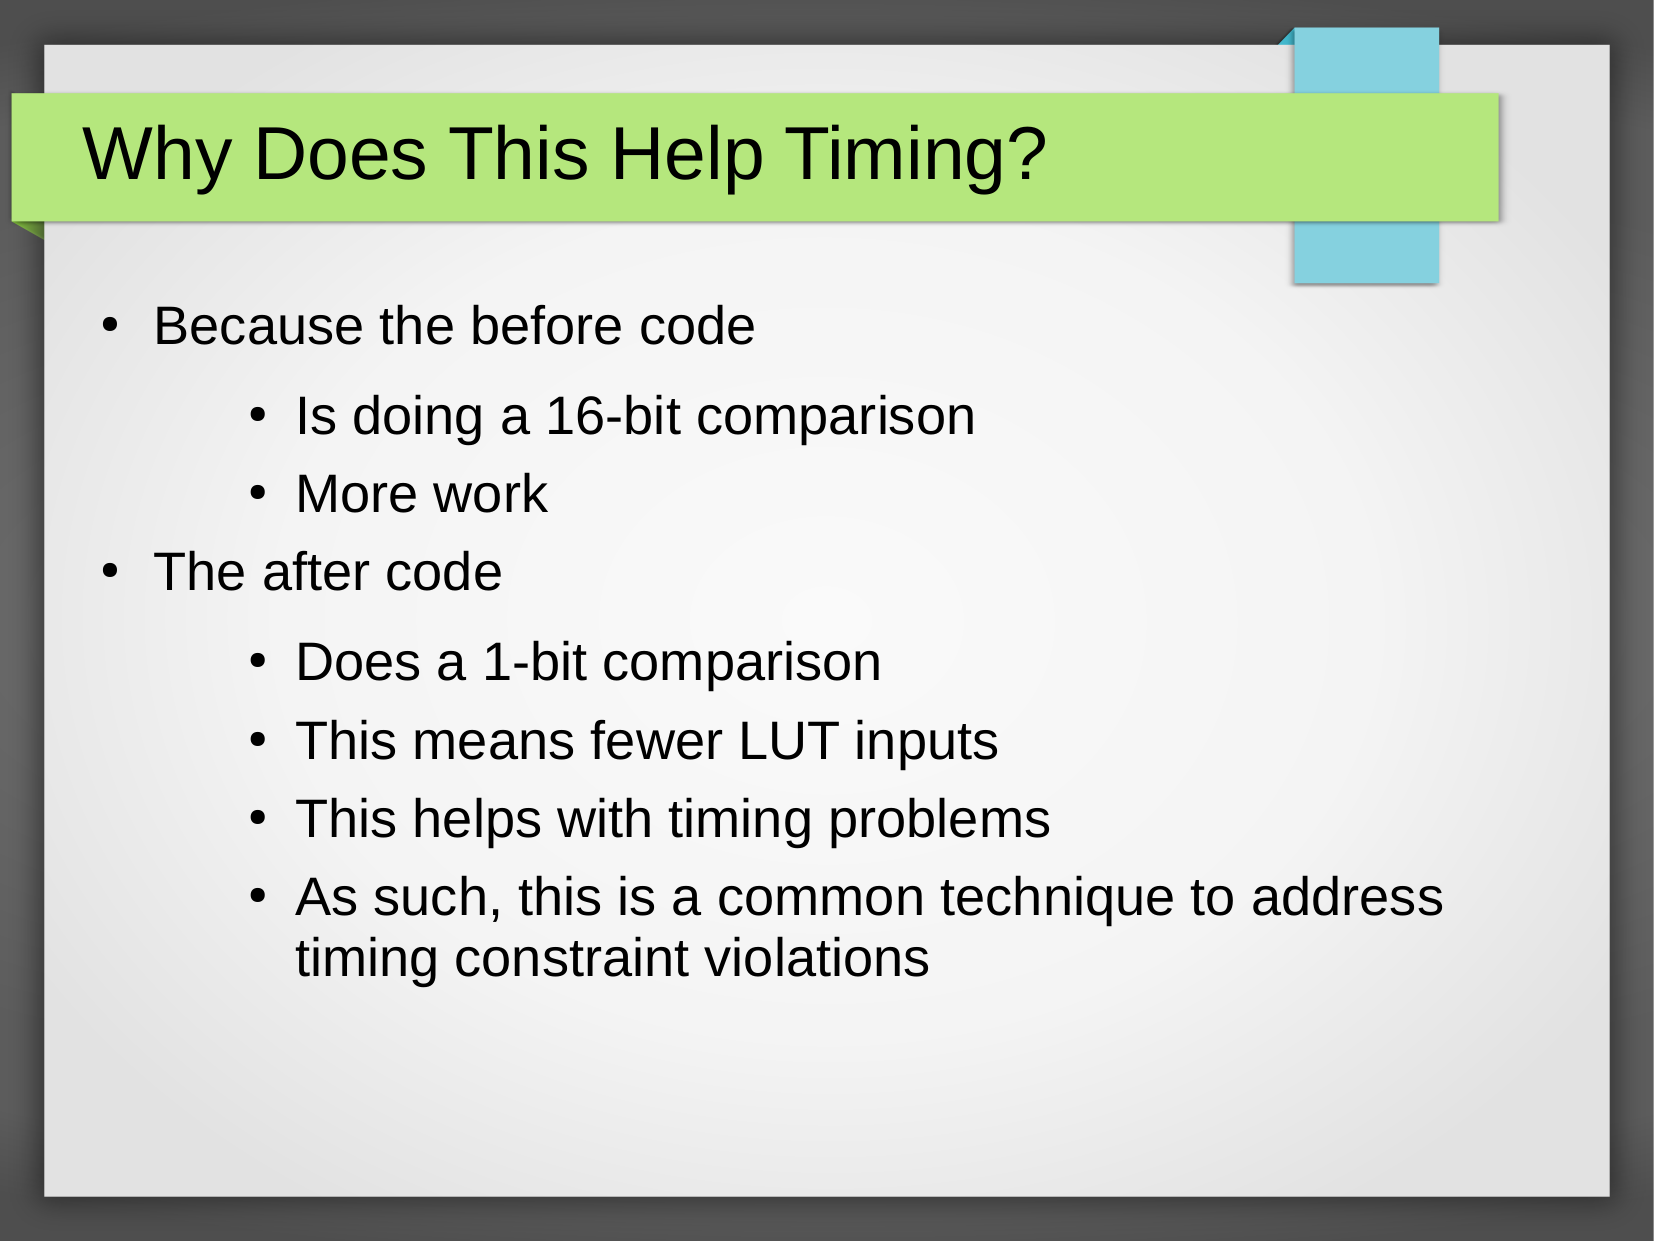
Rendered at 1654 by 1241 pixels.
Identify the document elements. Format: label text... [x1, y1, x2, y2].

picture [0, 0, 1654, 1241]
title Why Does This Help Timing? [82, 94, 1264, 213]
list Because the before code Is doing a 16-bit comparison More work The after code Does a 1-bit comparison This means fewer LUT inputs This helps with timing problems As such, this is a common technique to address timing constraint violations [82, 295, 1571, 1015]
